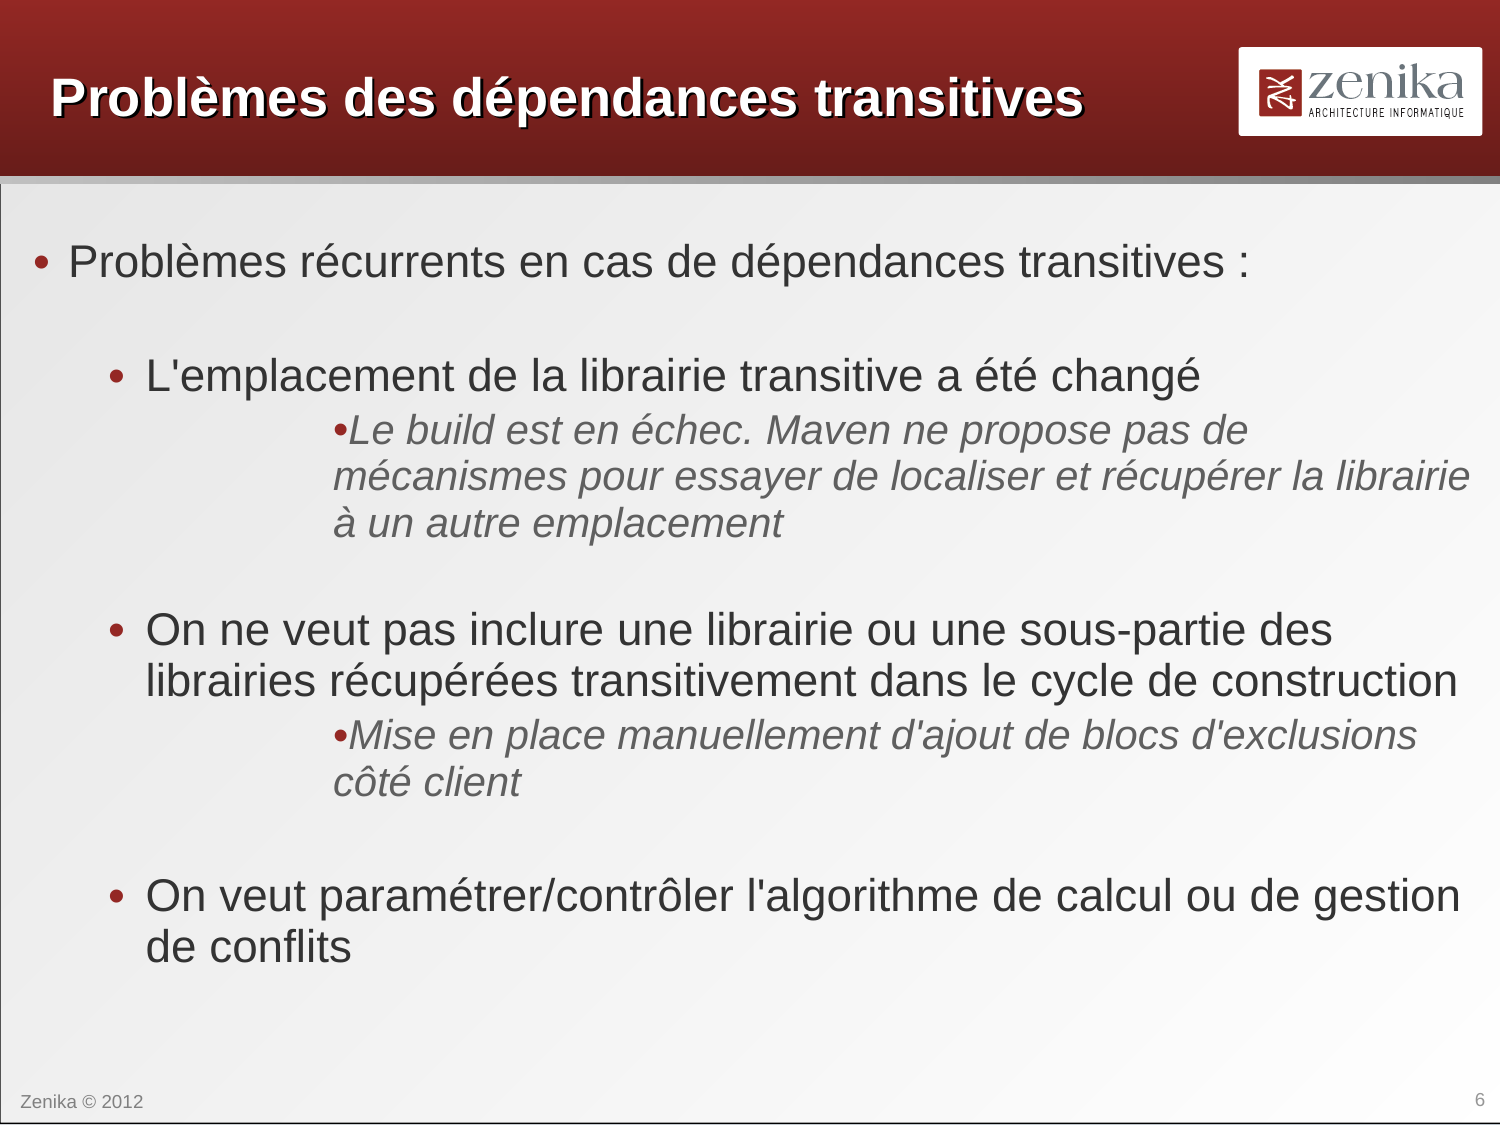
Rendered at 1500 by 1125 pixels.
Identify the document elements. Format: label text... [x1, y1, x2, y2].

list Problèmes récurrents en cas de dépendances transitives : L'emplacement de la librairie transitive a été changé Le build est en échec. Maven ne propose pas de mécanismes pour essayer de localiser et récupérer la librairie à un autre emplacement On ne veut pas inclure une librairie ou une sous-partie des librairies récupérées transitivement dans le cycle de construction Mise en place manuellement d'ajout de blocs d'exclusions côté client On veut paramétrer/contrôler l'algorithme de calcul ou de gestion de conflits [33, 236, 1477, 973]
picture [1257, 58, 1464, 125]
title Problèmes des dépendances transitives [50, 15, 1206, 180]
